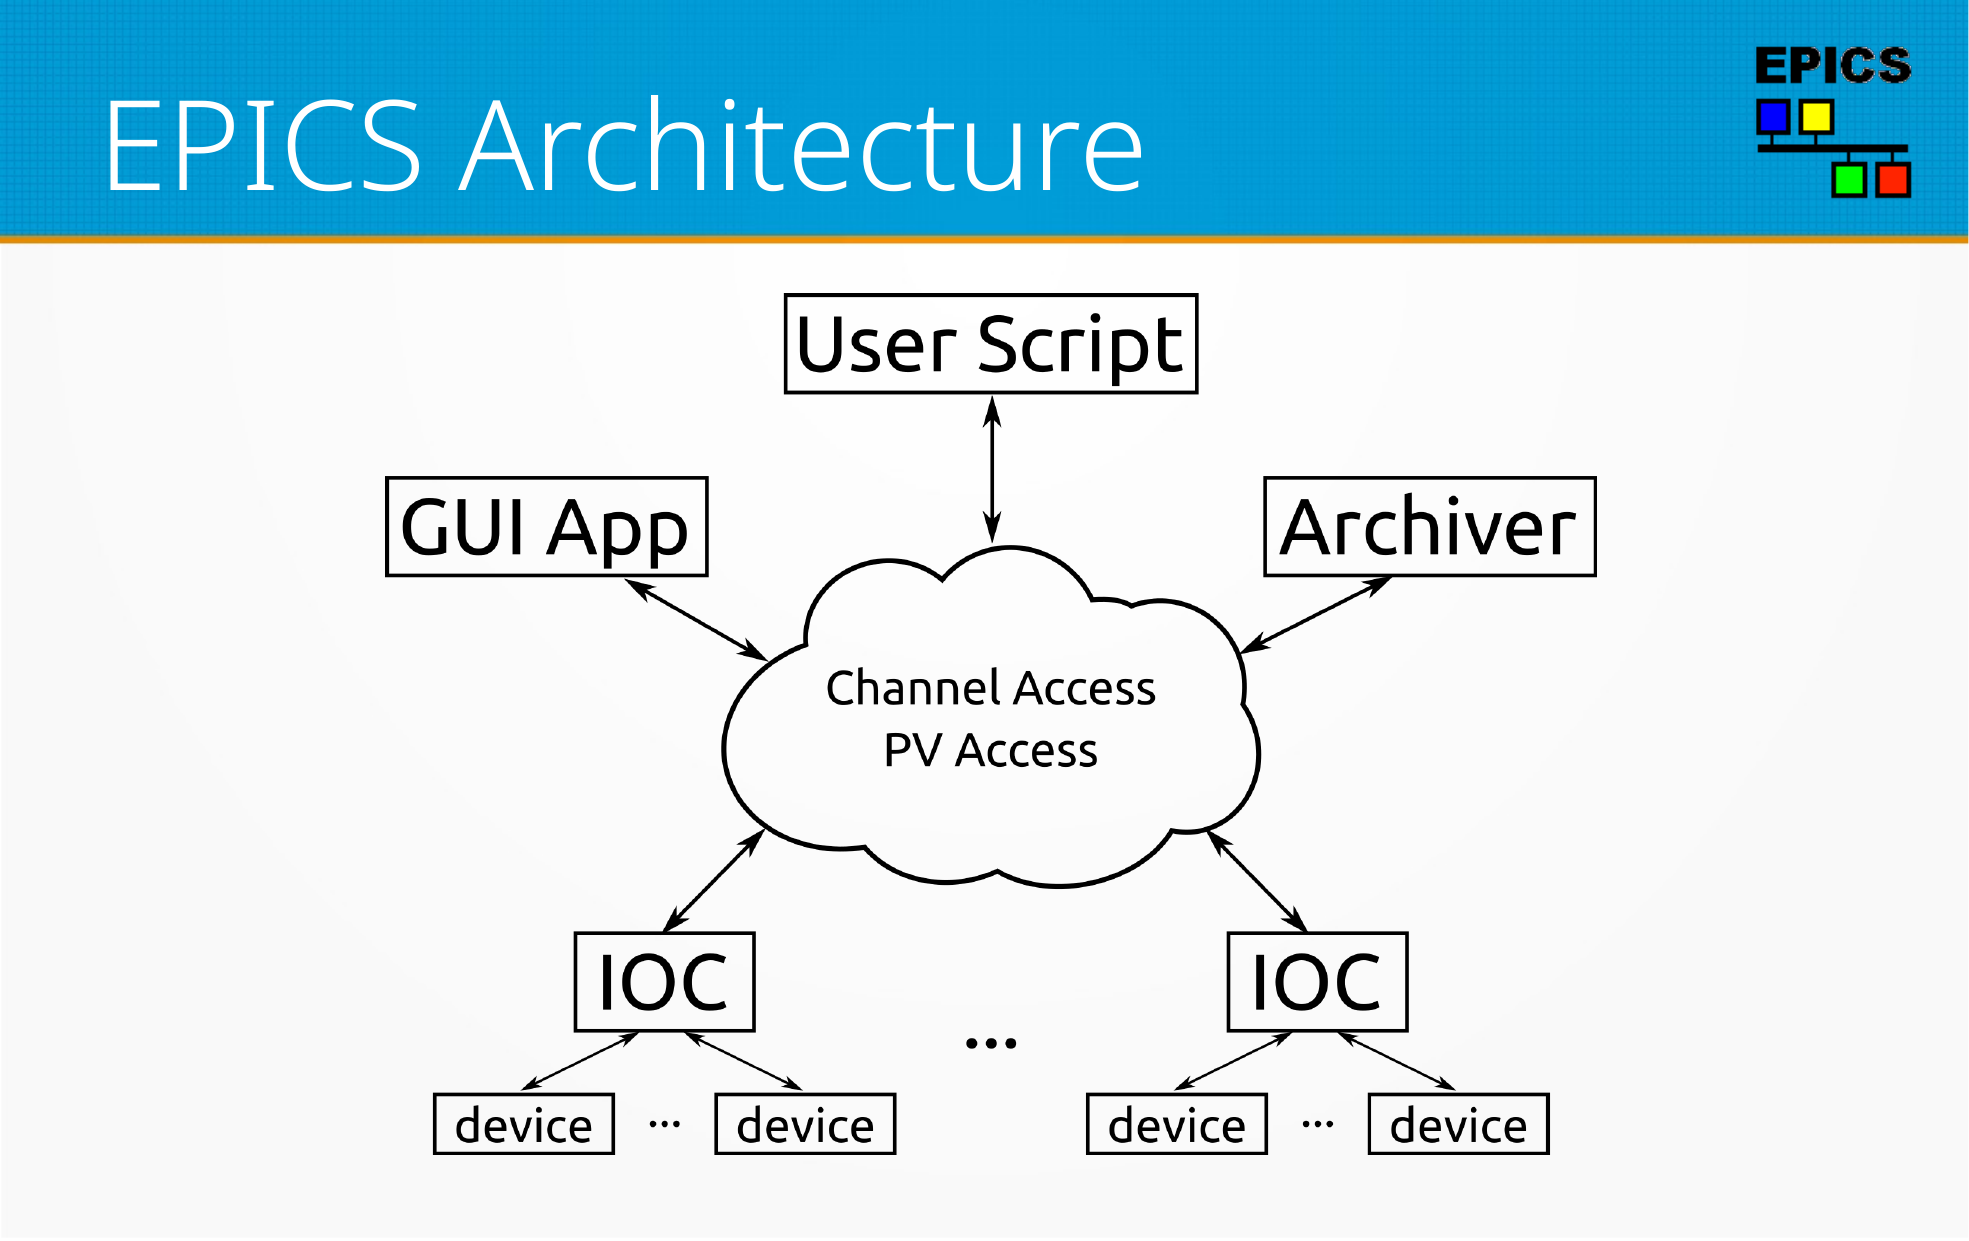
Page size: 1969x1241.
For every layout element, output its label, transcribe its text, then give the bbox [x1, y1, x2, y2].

picture [1758, 100, 1789, 134]
title EPICS Architecture [98, 19, 1870, 227]
picture [0, 233, 1969, 1241]
picture [1879, 47, 1910, 82]
picture [1800, 100, 1833, 135]
picture [1841, 47, 1875, 82]
picture [1792, 48, 1820, 82]
picture [1759, 145, 1910, 197]
picture [1827, 48, 1835, 82]
picture [1758, 48, 1785, 82]
